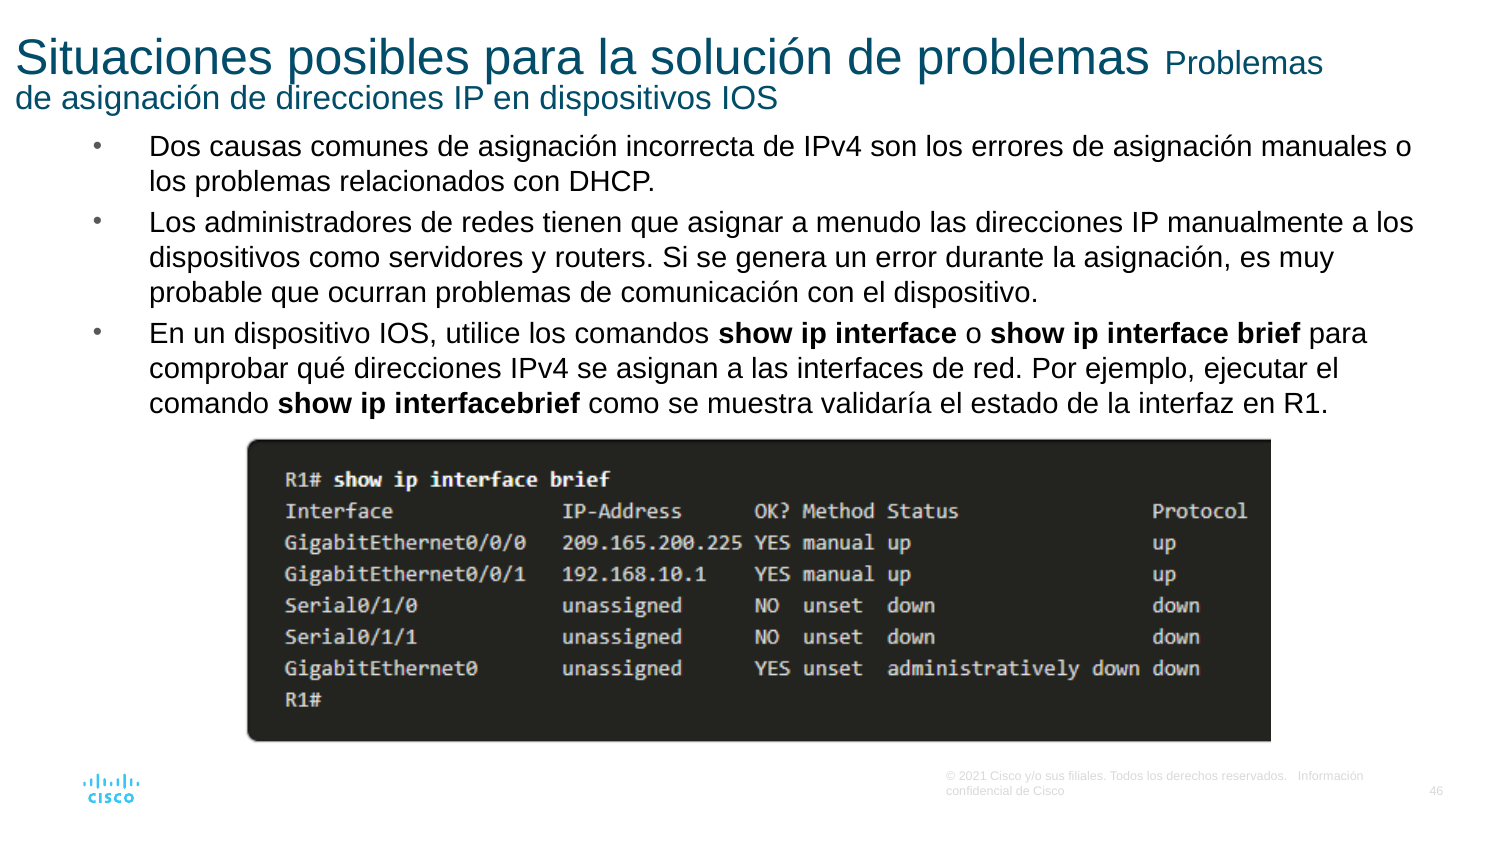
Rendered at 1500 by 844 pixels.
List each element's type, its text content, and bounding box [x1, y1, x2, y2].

picture [243, 432, 1271, 751]
title Situaciones posibles para la solución de problemas Problemas de asignación de direcciones IP en dispositivos IOS [0, 0, 1369, 121]
list Dos causas comunes de asignación incorrecta de IPv4 son los errores de asignación manuales o los problemas relacionados con DHCP. Los administradores de redes tienen que asignar a menudo las direcciones IP manualmente a los dispositivos como servidores y routers. Si se genera un error durante la asignación, es muy probable que ocurran problemas de comunicación con el dispositivo. En un dispositivo IOS, utilice los comandos show ip interface o show ip interface brief para comprobar qué direcciones IPv4 se asignan a las interfaces de red. Por ejemplo, ejecutar el comando show ip interfacebrief como se muestra validaría el estado de la interfaz en R1. [77, 120, 1437, 433]
